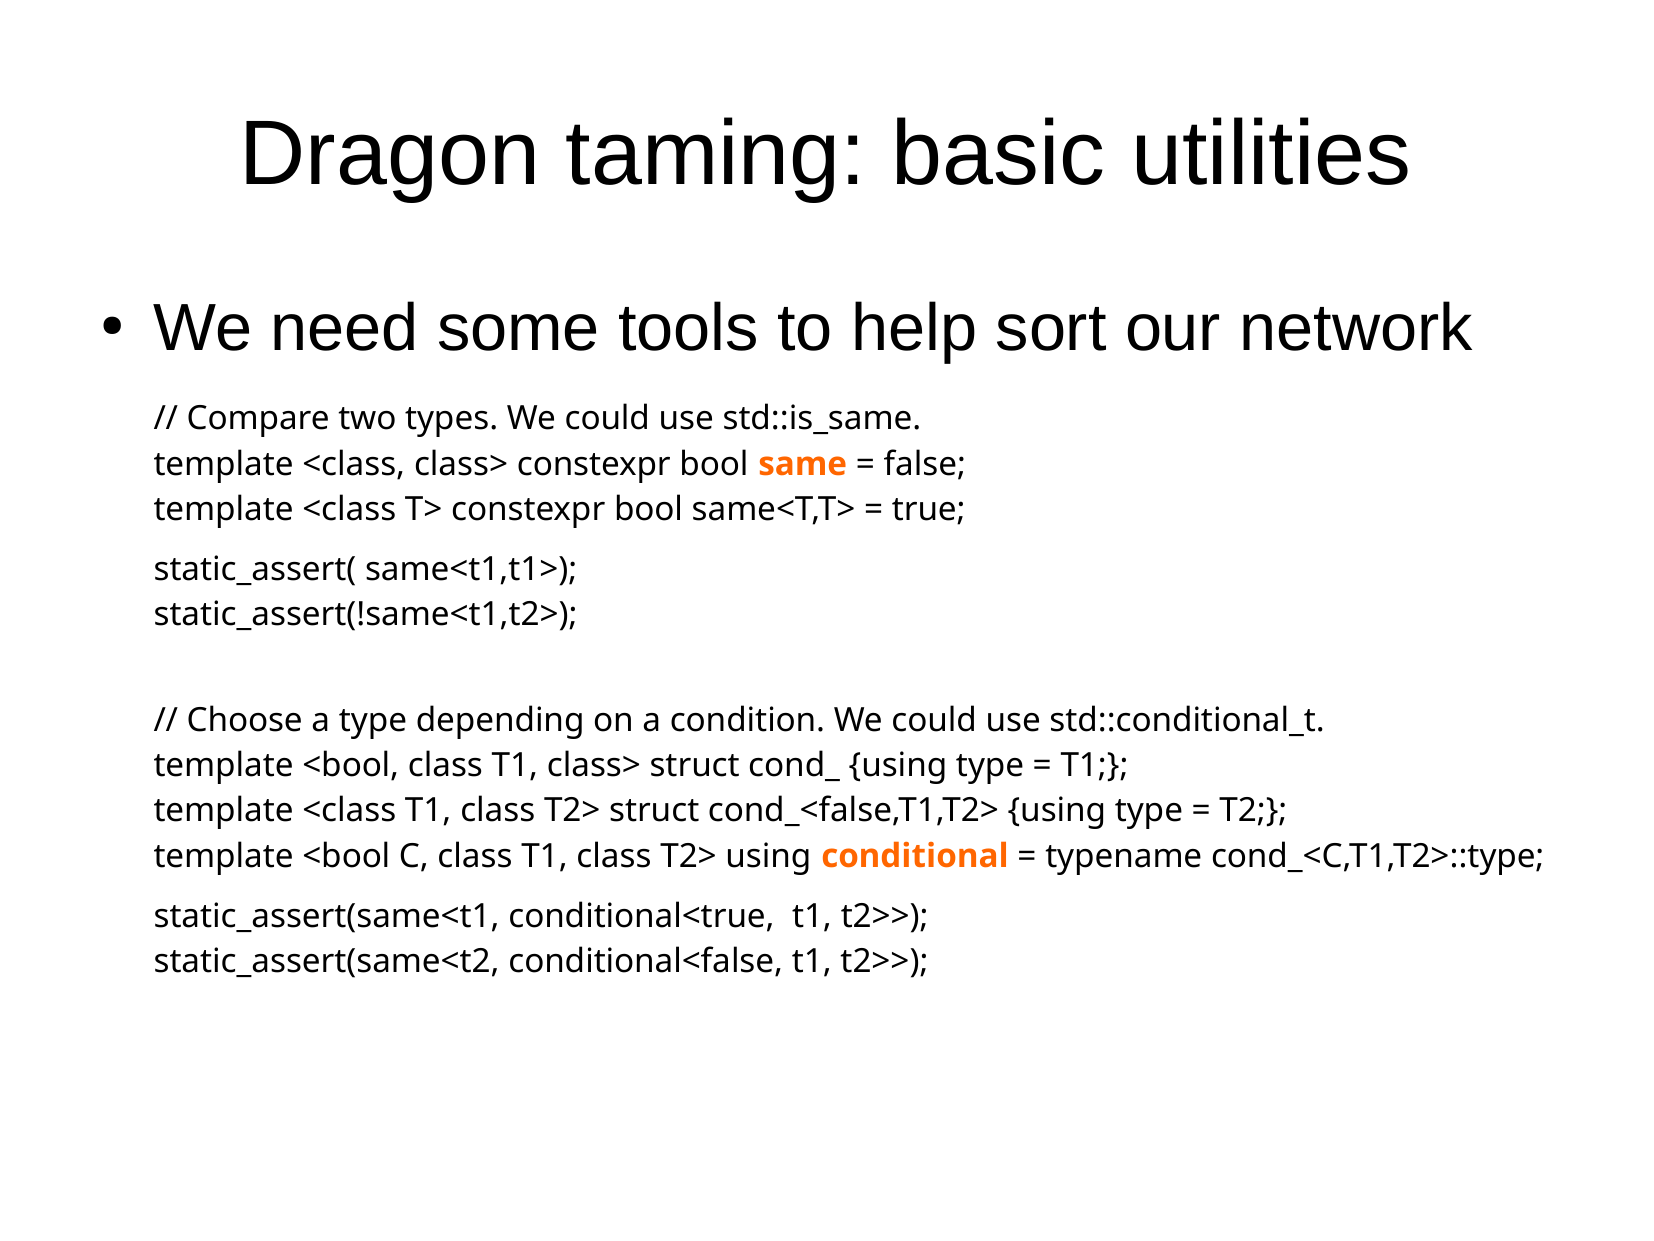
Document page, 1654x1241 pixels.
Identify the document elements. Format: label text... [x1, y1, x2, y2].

title Dragon taming: basic utilities [82, 49, 1571, 257]
list We need some tools to help sort our network // Compare two types. We could use std::is_same. template <class, class> constexpr bool same = false; template <class T> constexpr bool same<T,T> = true; static_assert( same<t1,t1>); static_assert(!same<t1,t2>); // Choose a type depending on a condition. We could use std::conditional_t. template <bool, class T1, class> struct cond_ {using type = T1;}; template <class T1, class T2> struct cond_<false,T1,T2> {using type = T2;}; template <bool C, class T1, class T2> using conditional = typename cond_<C,T1,T2>::type; static_assert(same<t1, conditional<true, t1, t2>>); static_assert(same<t2, conditional<false, t1, t2>>); [82, 290, 1571, 1109]
